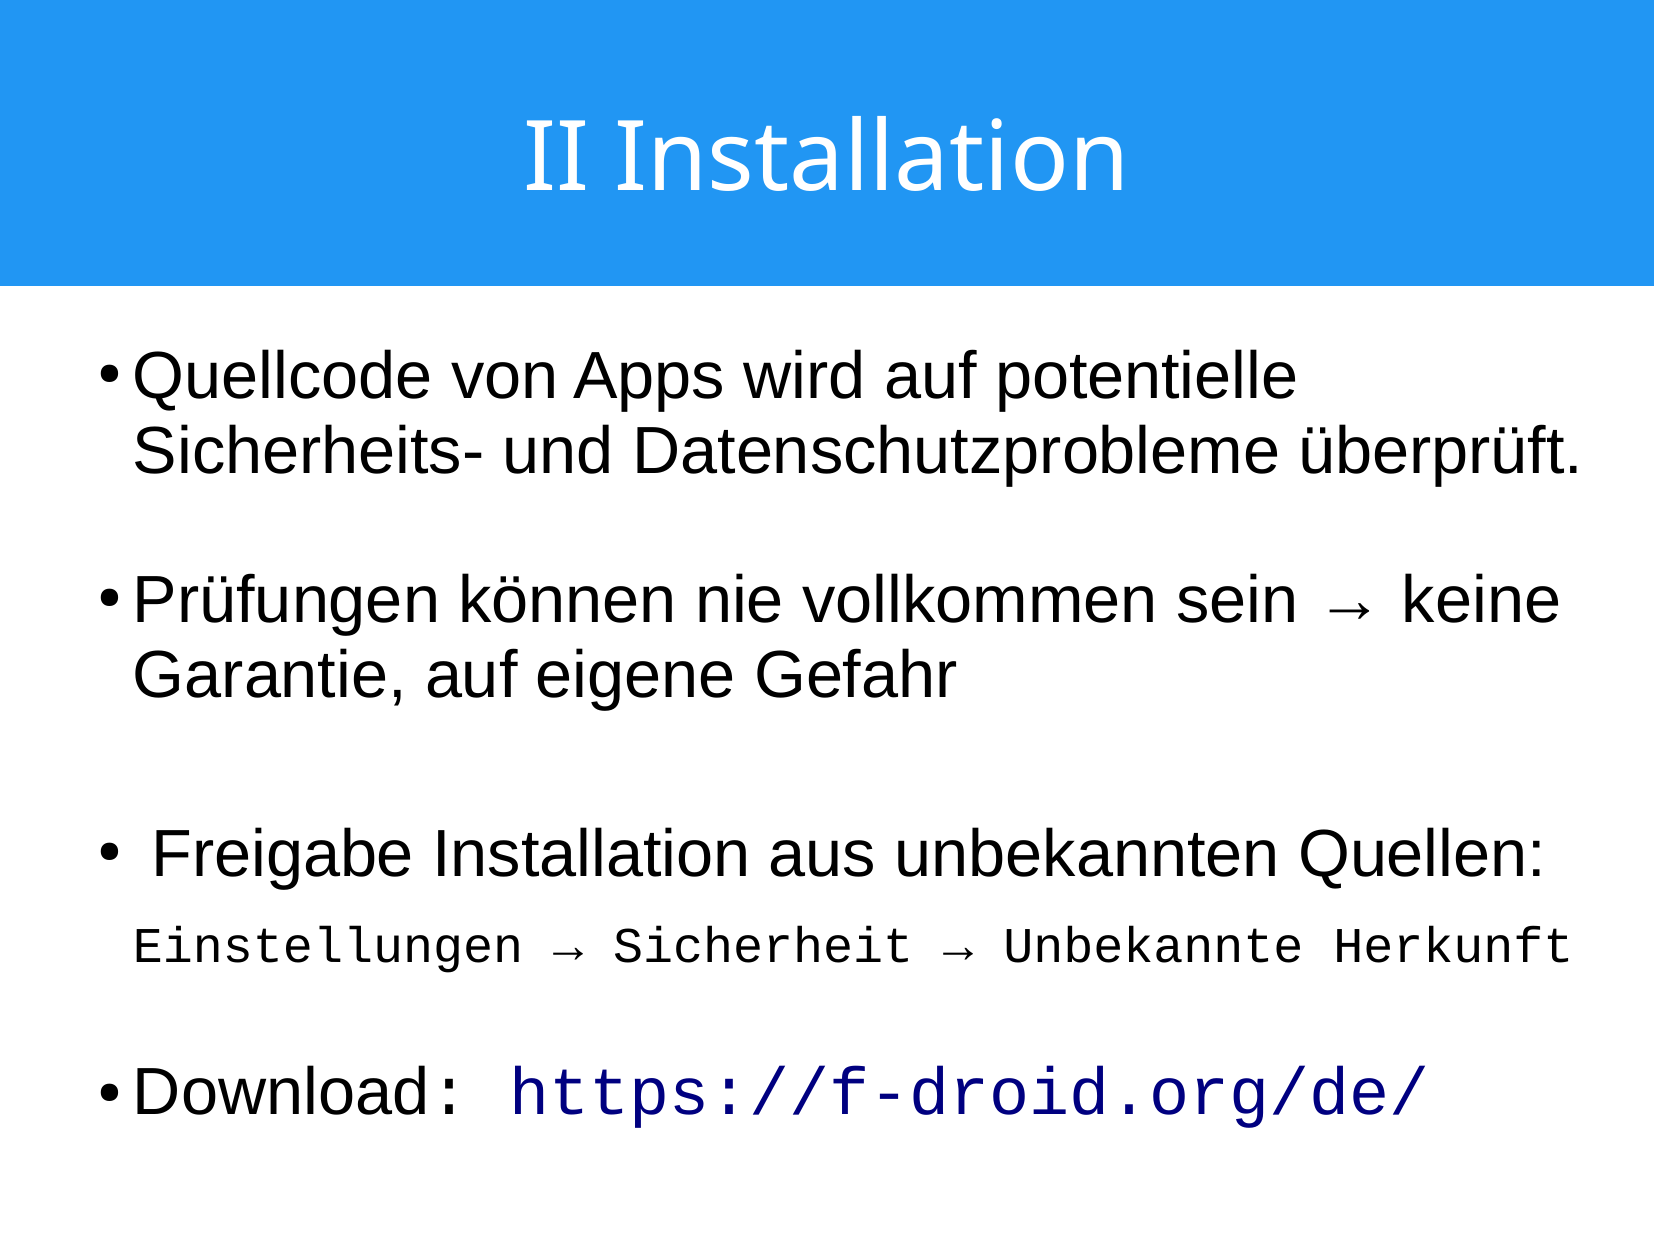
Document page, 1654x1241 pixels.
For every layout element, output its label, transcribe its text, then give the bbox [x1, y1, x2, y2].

text_box Quellcode von Apps wird auf potentielle Sicherheits- und Datenschutzprobleme überprüft. Prüfungen können nie vollkommen sein → keine Garantie, auf eigene Gefahr Freigabe Installation aus unbekannten Quellen: Einstellungen → Sicherheit → Unbekannte Herkunft Download: https://f-droid.org/de/ [82, 330, 1642, 1170]
title II Installation [82, 49, 1571, 257]
